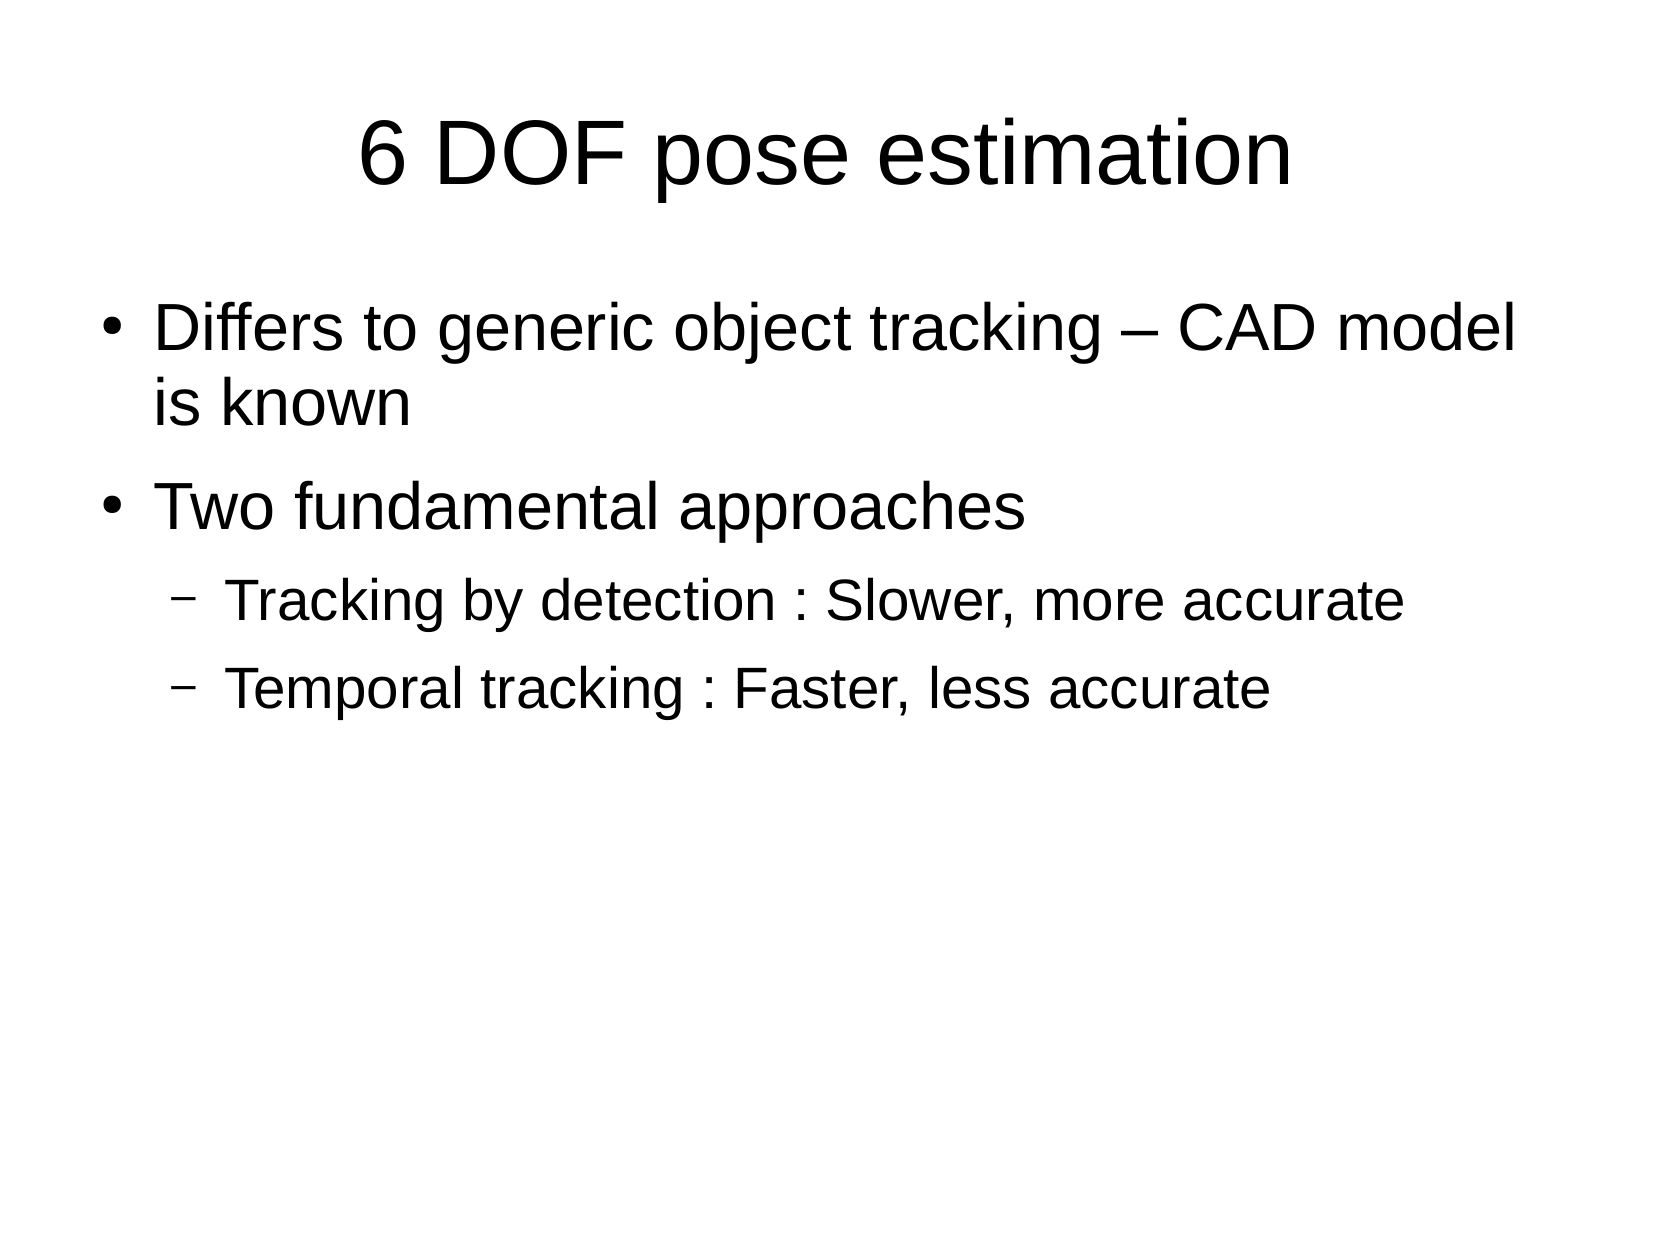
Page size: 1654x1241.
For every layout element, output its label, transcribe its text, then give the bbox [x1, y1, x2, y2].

list Differs to generic object tracking – CAD model is known Two fundamental approaches Tracking by detection : Slower, more accurate Temporal tracking : Faster, less accurate [82, 290, 1571, 1010]
title 6 DOF pose estimation [82, 49, 1571, 257]
